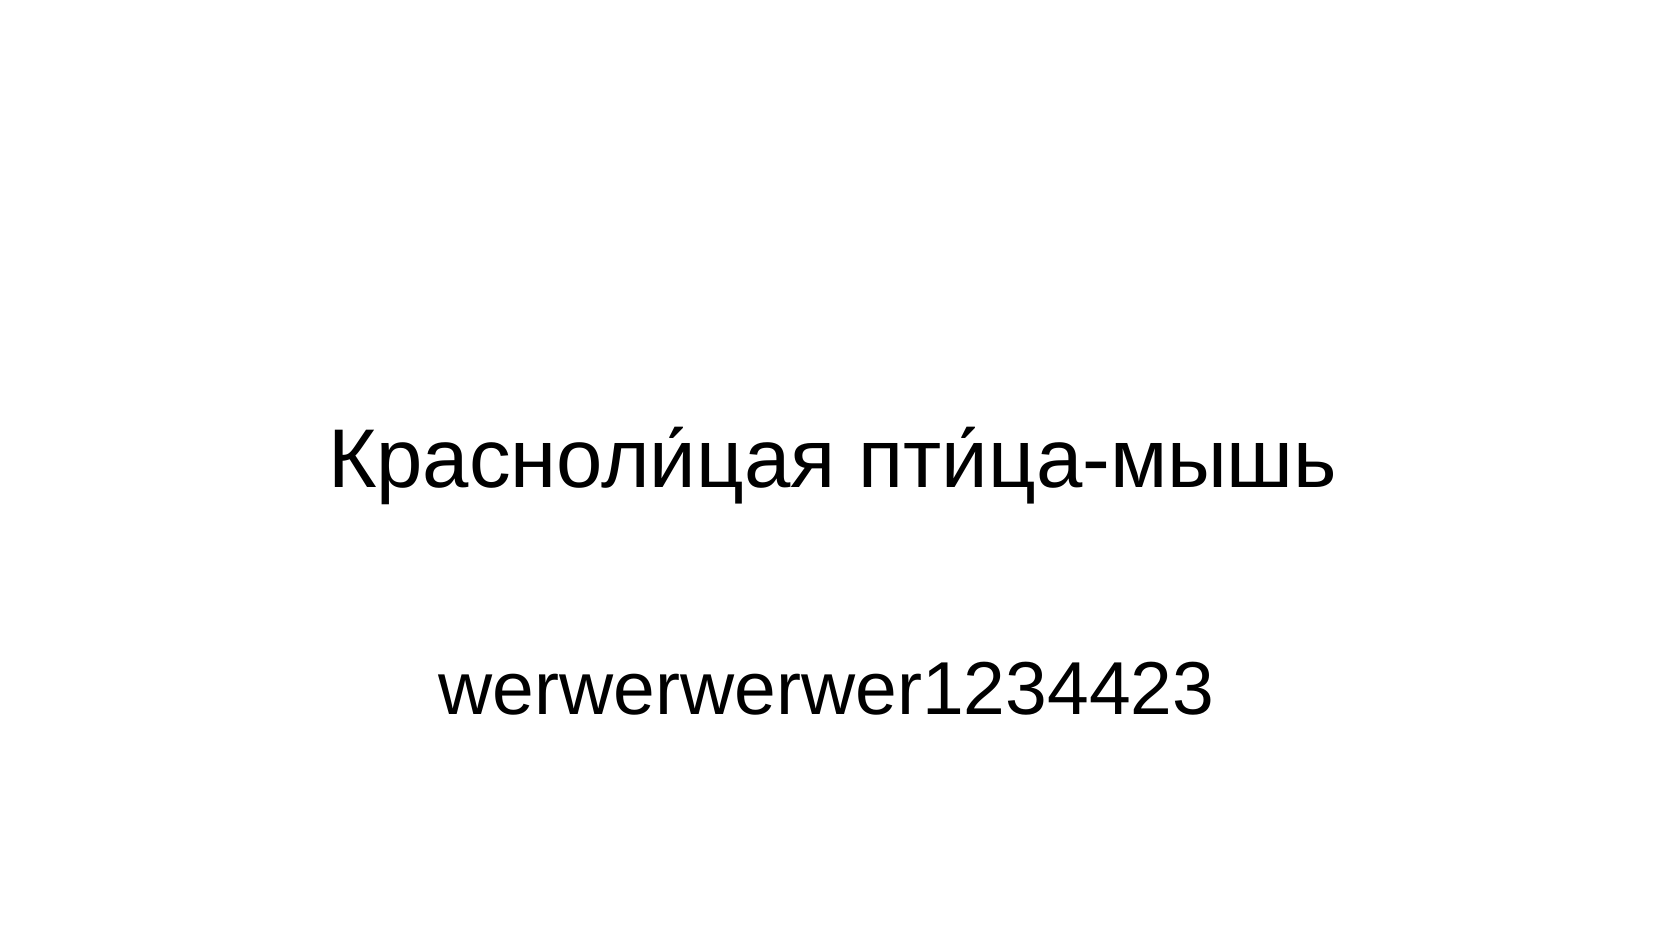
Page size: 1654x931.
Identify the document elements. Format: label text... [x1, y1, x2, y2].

title Красноли́цая пти́ца-мышь [88, 380, 1577, 537]
subtitle werwerwerwer1234423 [82, 620, 1571, 758]
